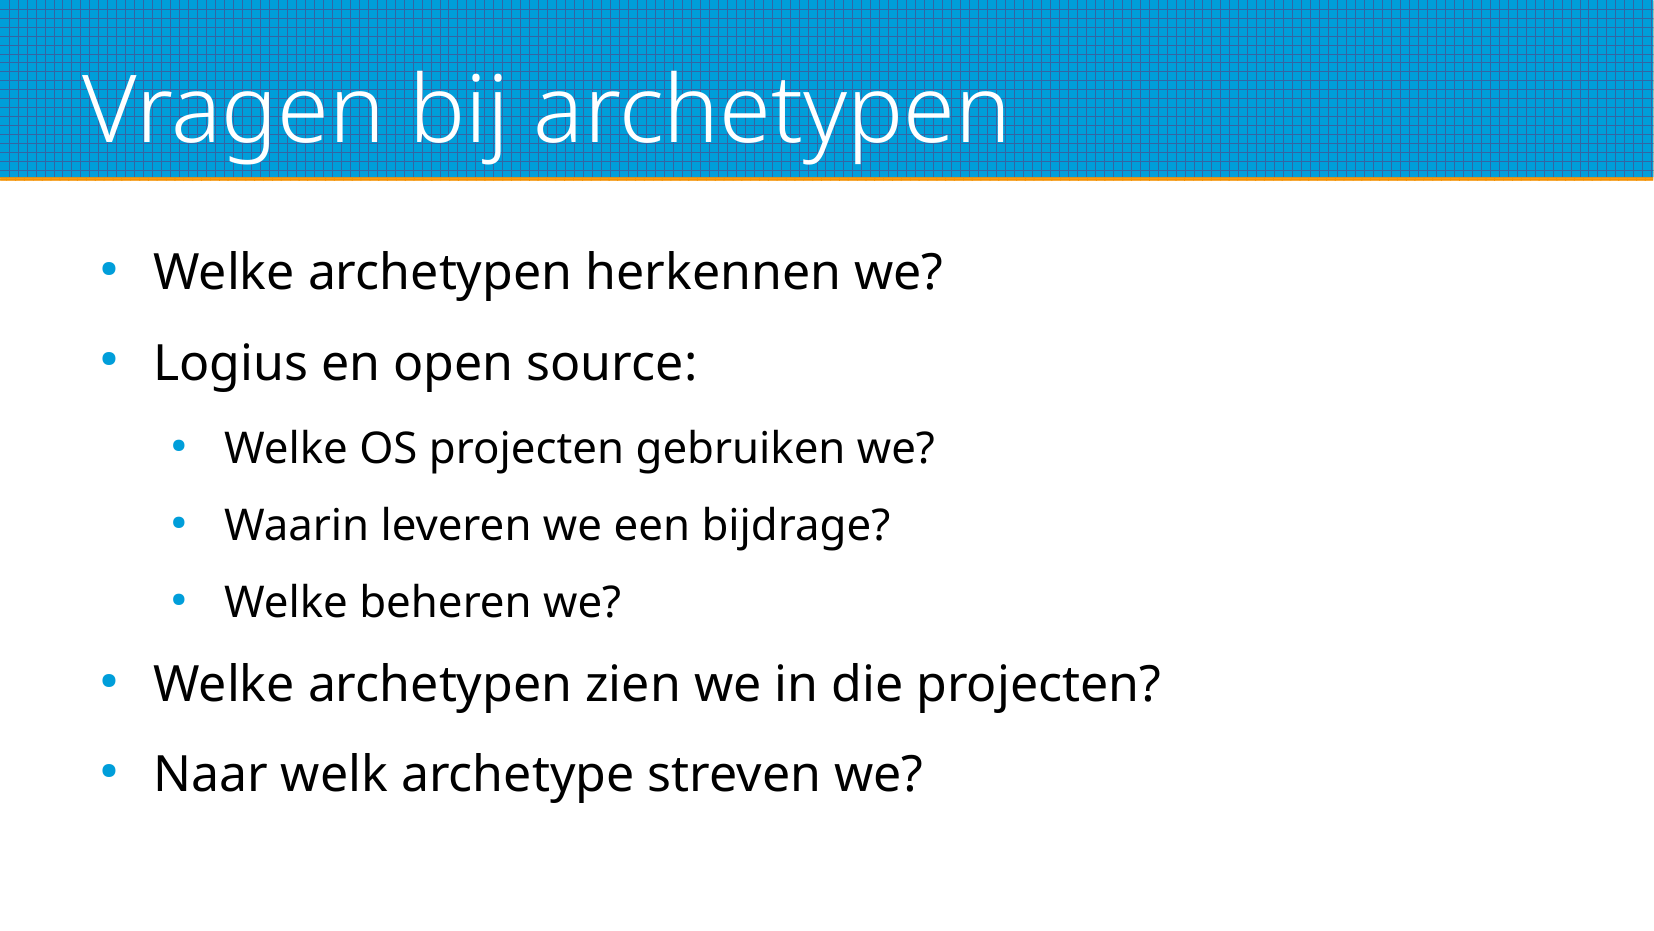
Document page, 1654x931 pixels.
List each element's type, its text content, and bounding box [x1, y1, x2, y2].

title Vragen bij archetypen [82, 14, 1571, 171]
list Welke archetypen herkennen we? Logius en open source: Welke OS projecten gebruiken we? Waarin leveren we een bijdrage? Welke beheren we? Welke archetypen zien we in die projecten? Naar welk archetype streven we? [82, 236, 1563, 811]
